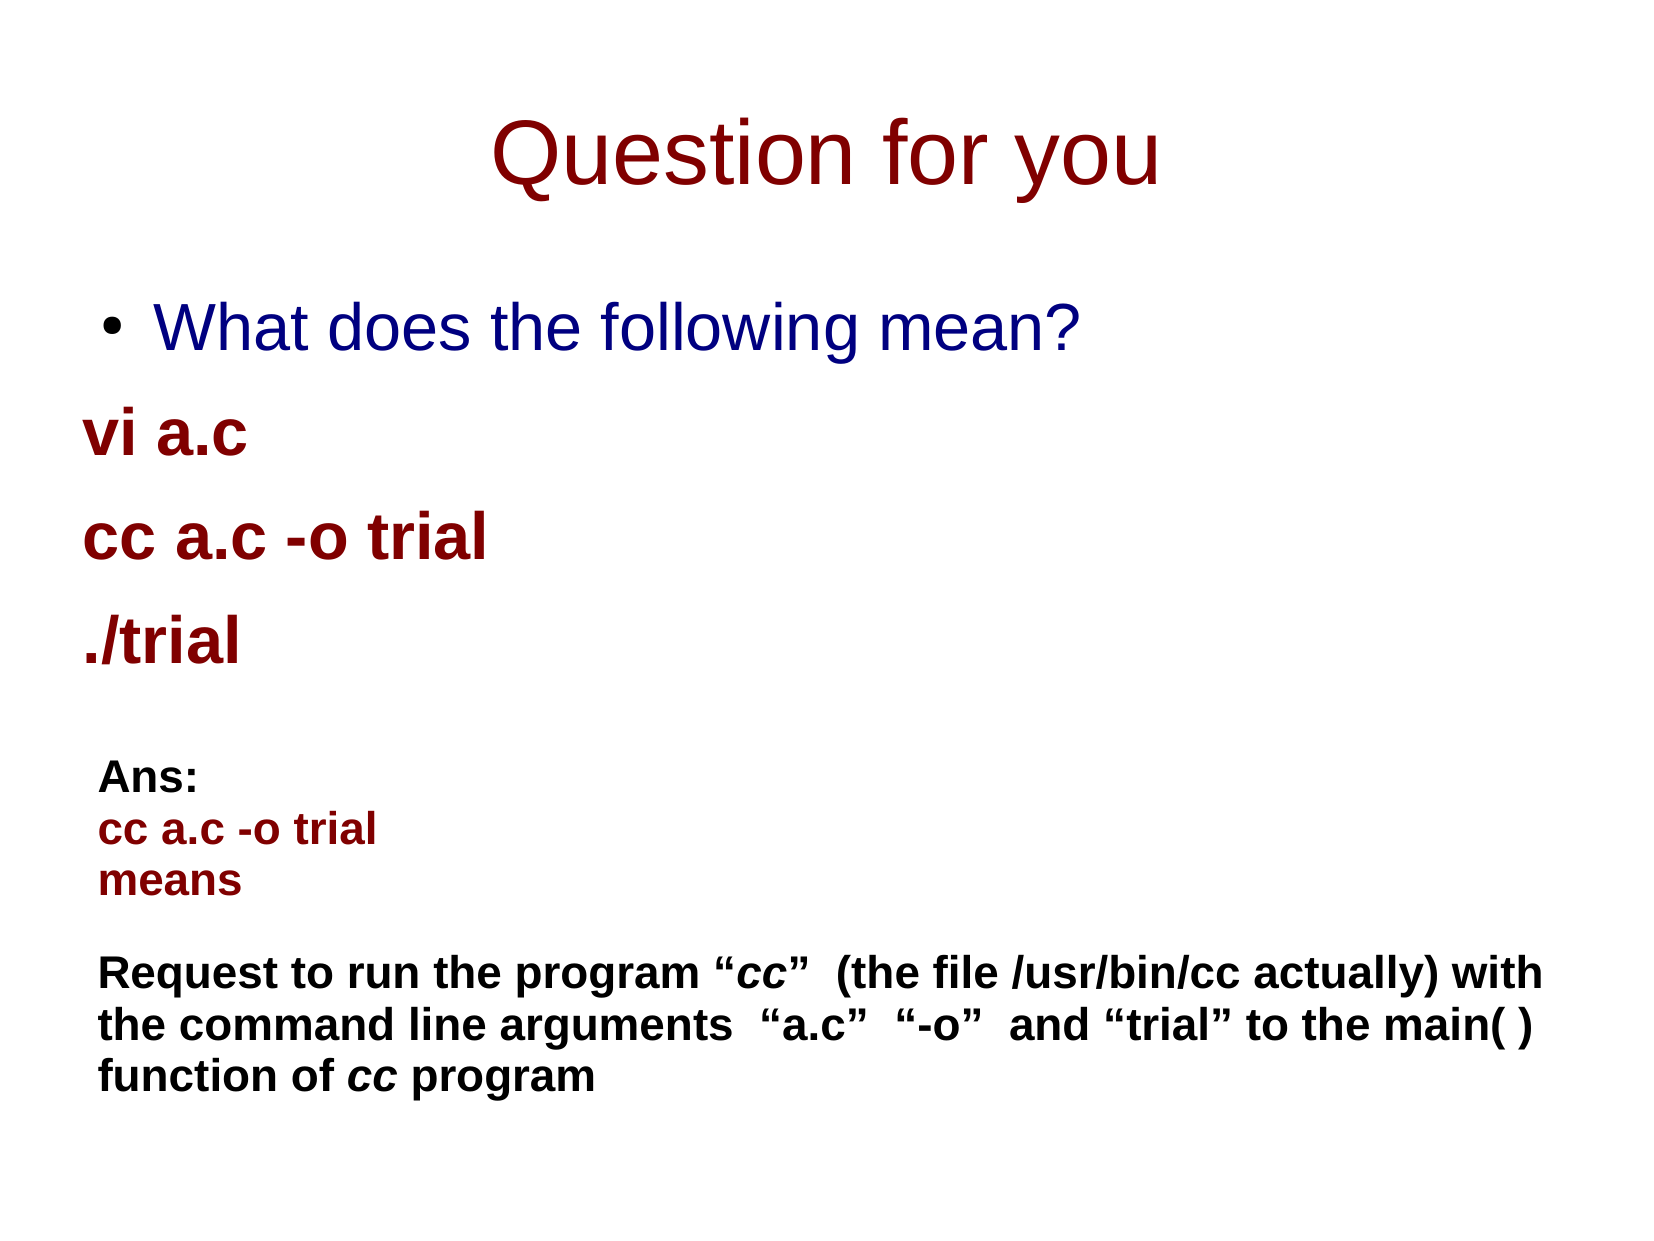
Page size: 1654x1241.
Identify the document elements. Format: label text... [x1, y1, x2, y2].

list What does the following mean? vi a.c cc a.c -o trial ./trial [82, 290, 1571, 1010]
title Question for you [82, 49, 1571, 257]
text_box Ans: cc a.c -o trial means Request to run the program “cc” (the file /usr/bin/cc actually) with the command line arguments “a.c” “-o” and “trial” to the main( ) function of cc program [82, 744, 1560, 1151]
